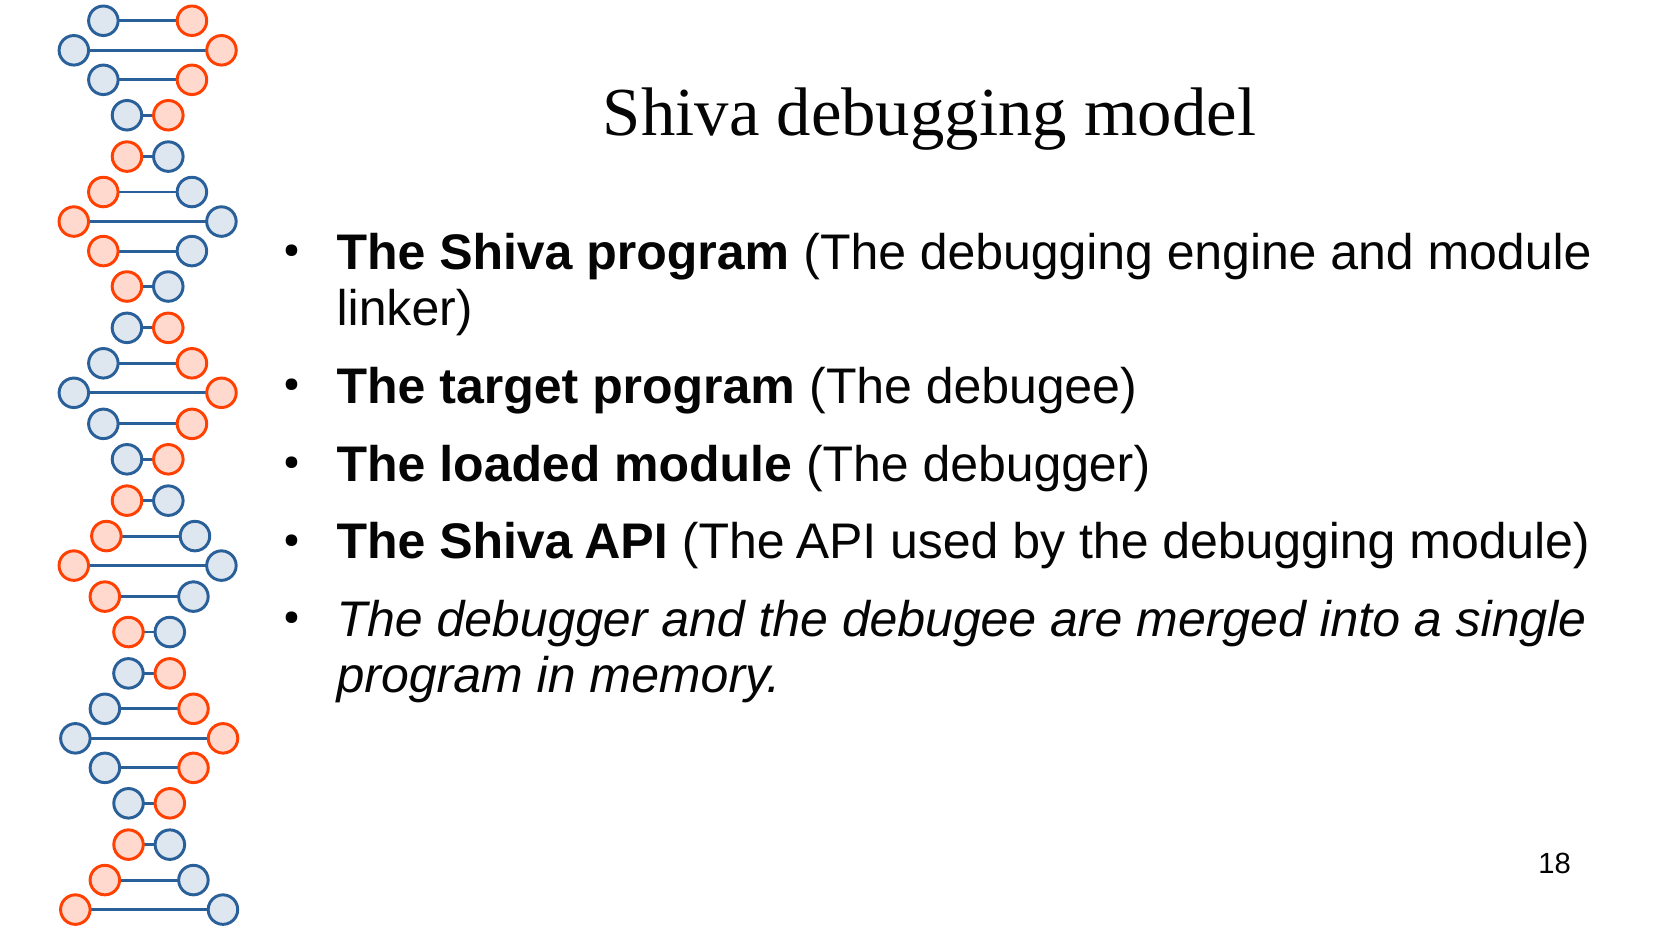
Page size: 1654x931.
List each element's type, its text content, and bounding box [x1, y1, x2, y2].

title Shiva debugging model [265, 35, 1595, 189]
list The Shiva program (The debugging engine and module linker) The target program (The debugee) The loaded module (The debugger) The Shiva API (The API used by the debugging module) The debugger and the debugee are merged into a single program in memory. [265, 224, 1595, 764]
